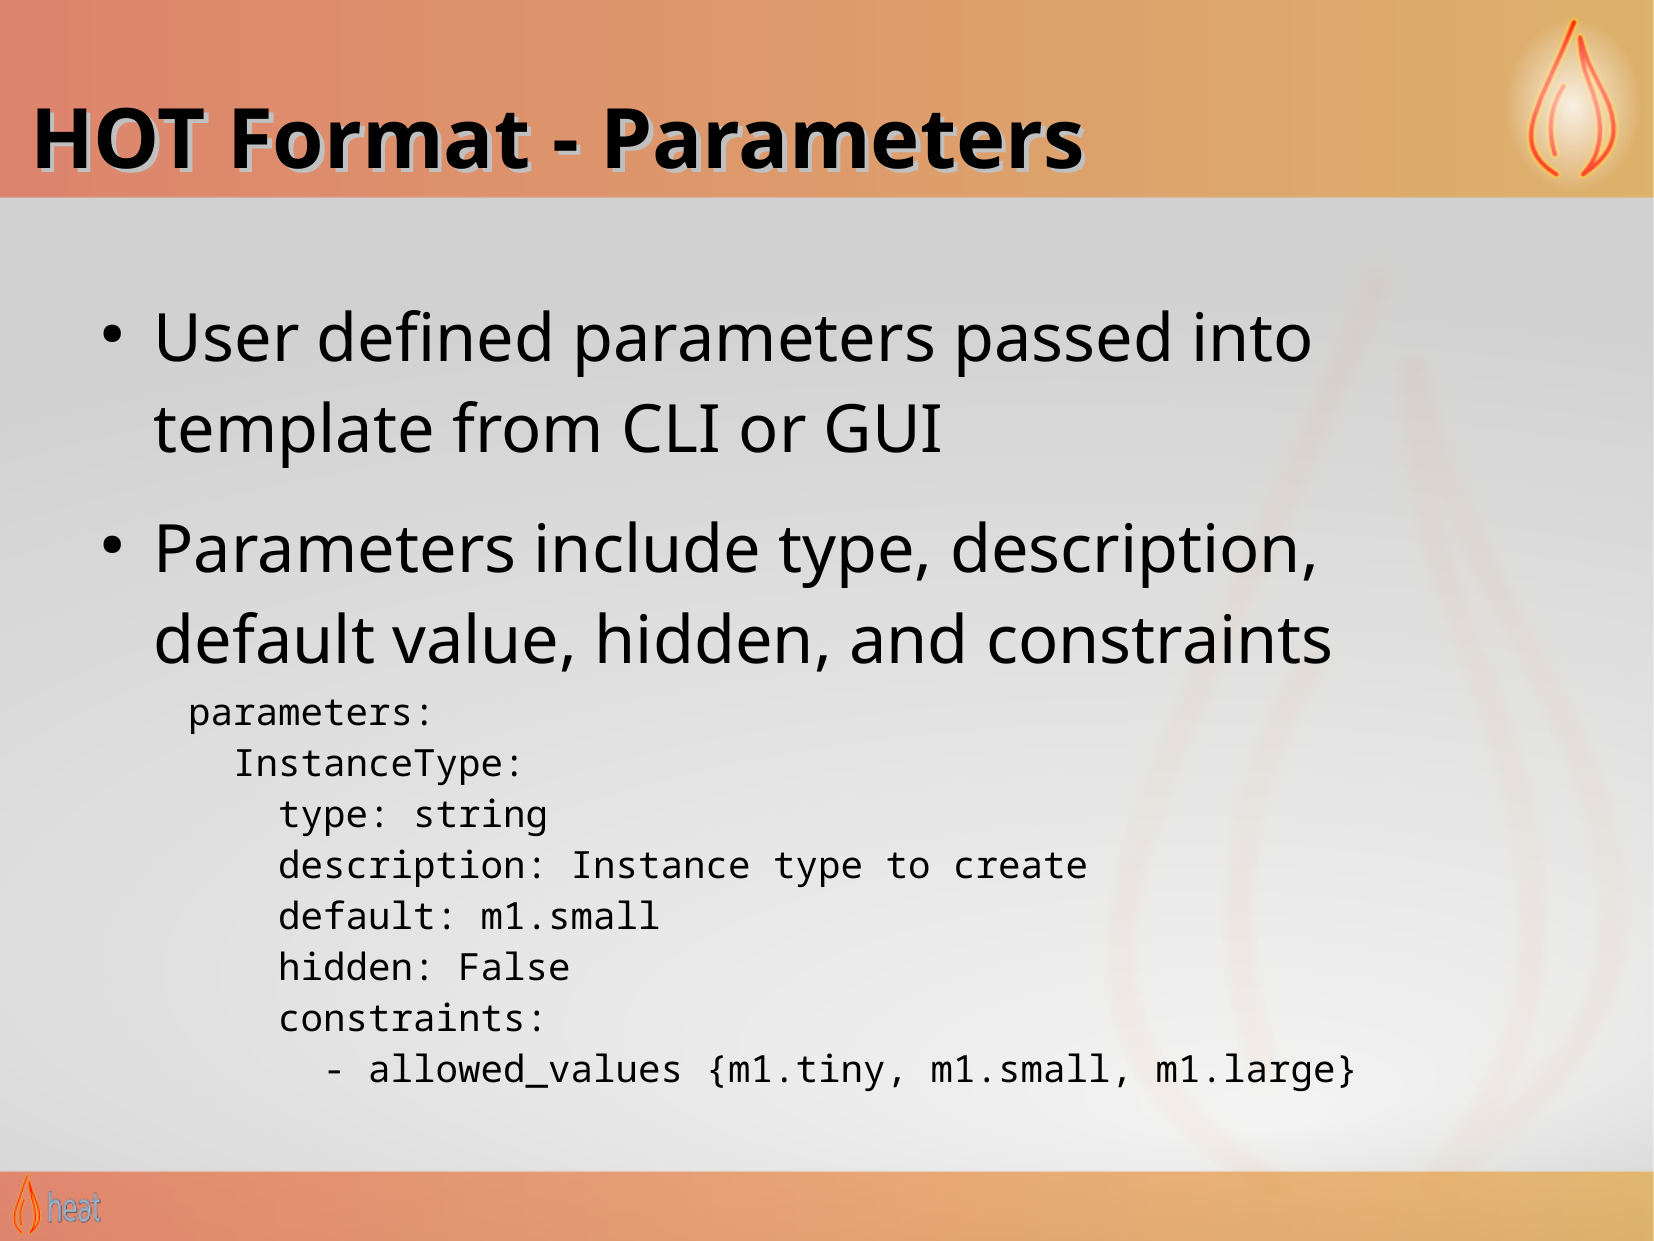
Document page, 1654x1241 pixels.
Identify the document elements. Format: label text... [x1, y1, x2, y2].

picture [0, 0, 1654, 1241]
list User defined parameters passed into template from CLI or GUI Parameters include type, description, default value, hidden, and constraints [82, 290, 1538, 1010]
text_box parameters: InstanceType: type: string description: Instance type to create default: m1.small hidden: False constraints: - allowed_values {m1.tiny, m1.small, m1.large} [102, 678, 1426, 1042]
title HOT Format - Parameters [30, 23, 1606, 249]
